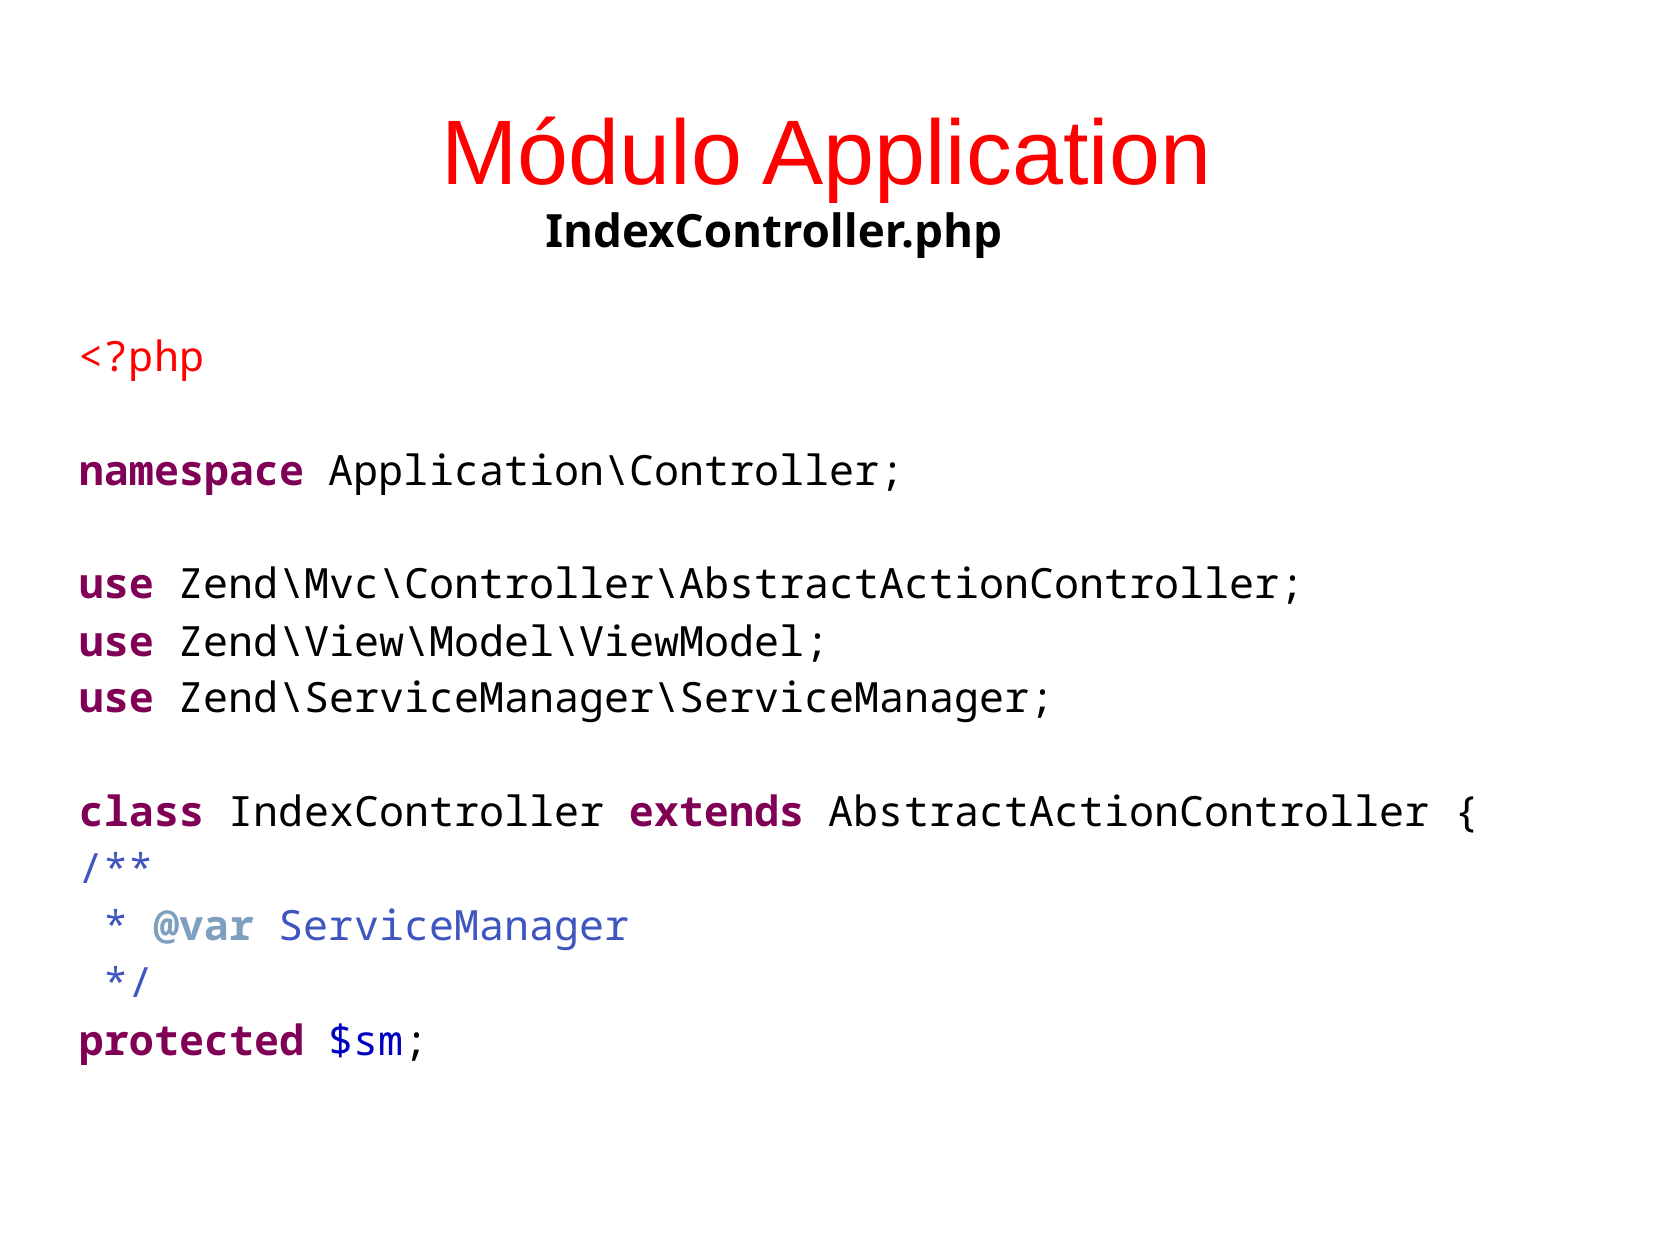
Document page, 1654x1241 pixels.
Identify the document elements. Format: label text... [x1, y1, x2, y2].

text_box IndexController.php [530, 191, 1047, 260]
title Módulo Application [82, 49, 1571, 257]
text_box <?php namespace Application\Controller; use Zend\Mvc\Controller\AbstractActionController; use Zend\View\Model\ViewModel; use Zend\ServiceManager\ServiceManager; class IndexController extends AbstractActionController { /** * @var ServiceManager */ protected $sm; [64, 318, 1624, 1241]
